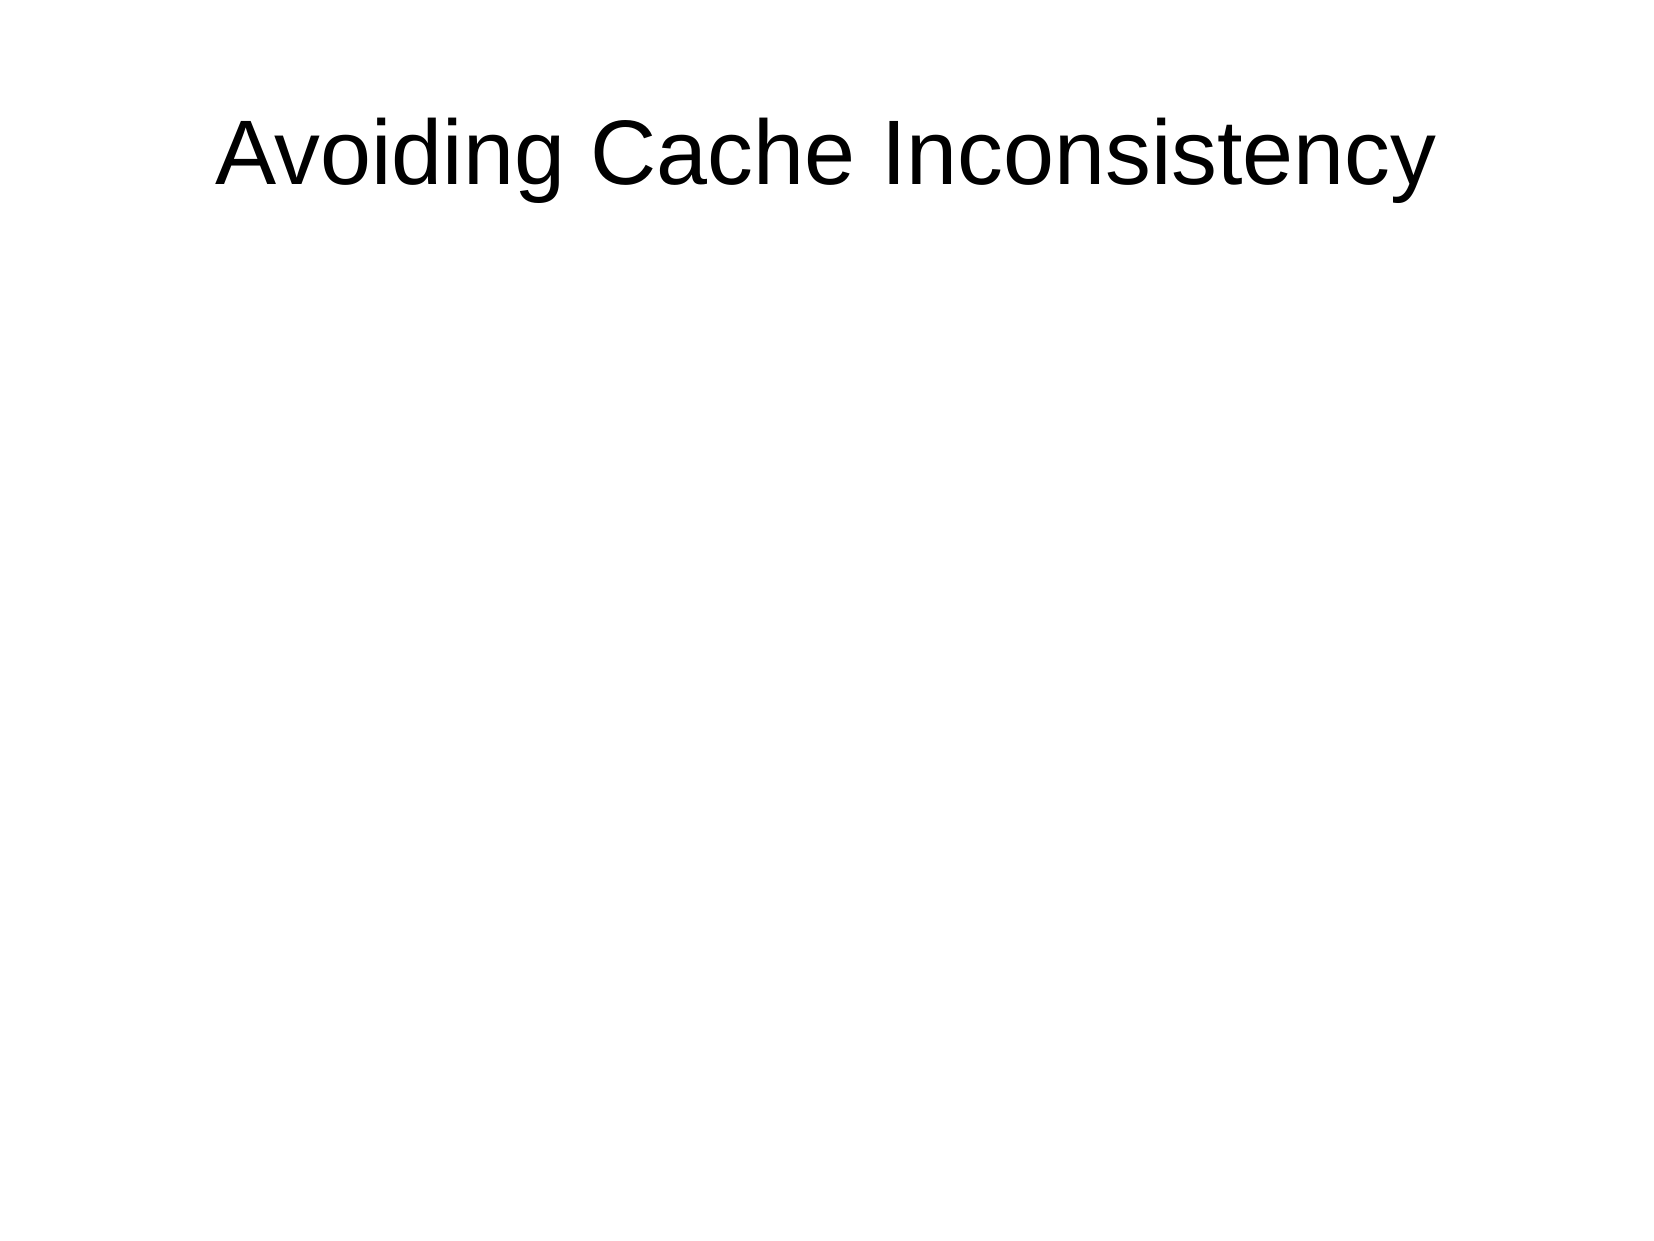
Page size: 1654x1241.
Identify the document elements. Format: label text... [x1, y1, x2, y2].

title Avoiding Cache Inconsistency [82, 49, 1571, 257]
